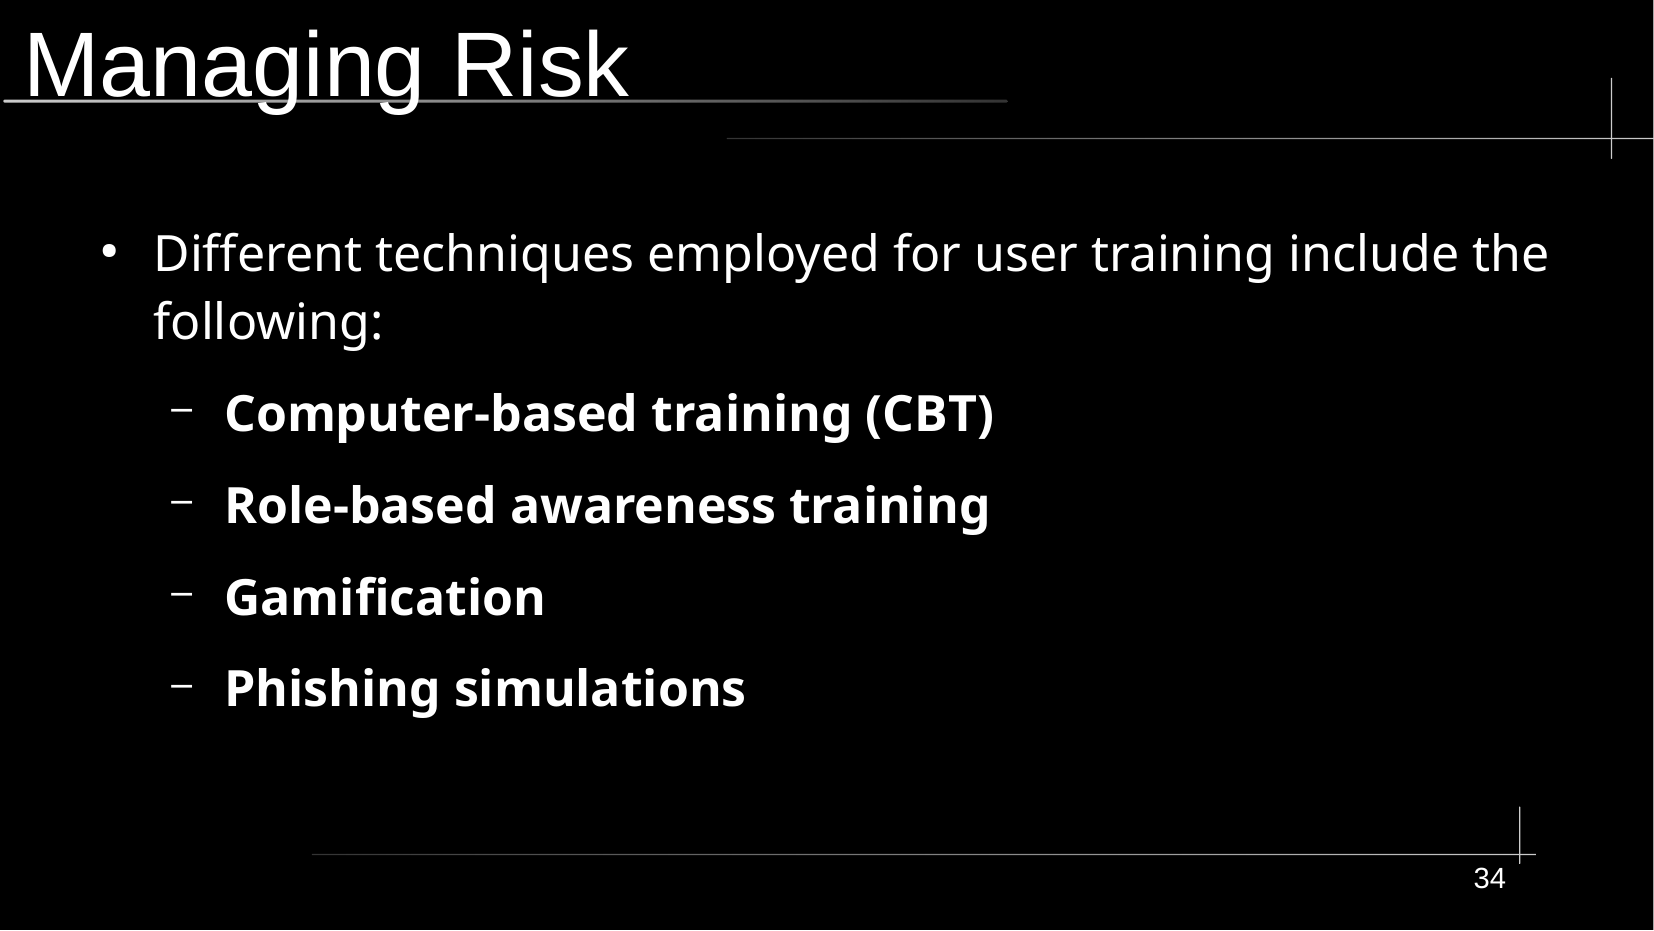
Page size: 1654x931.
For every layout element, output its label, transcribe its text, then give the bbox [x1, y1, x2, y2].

list Different techniques employed for user training include the following: Computer-based training (CBT) Role-based awareness training Gamification Phishing simulations [82, 217, 1571, 758]
title Managing Risk [23, 11, 1589, 119]
